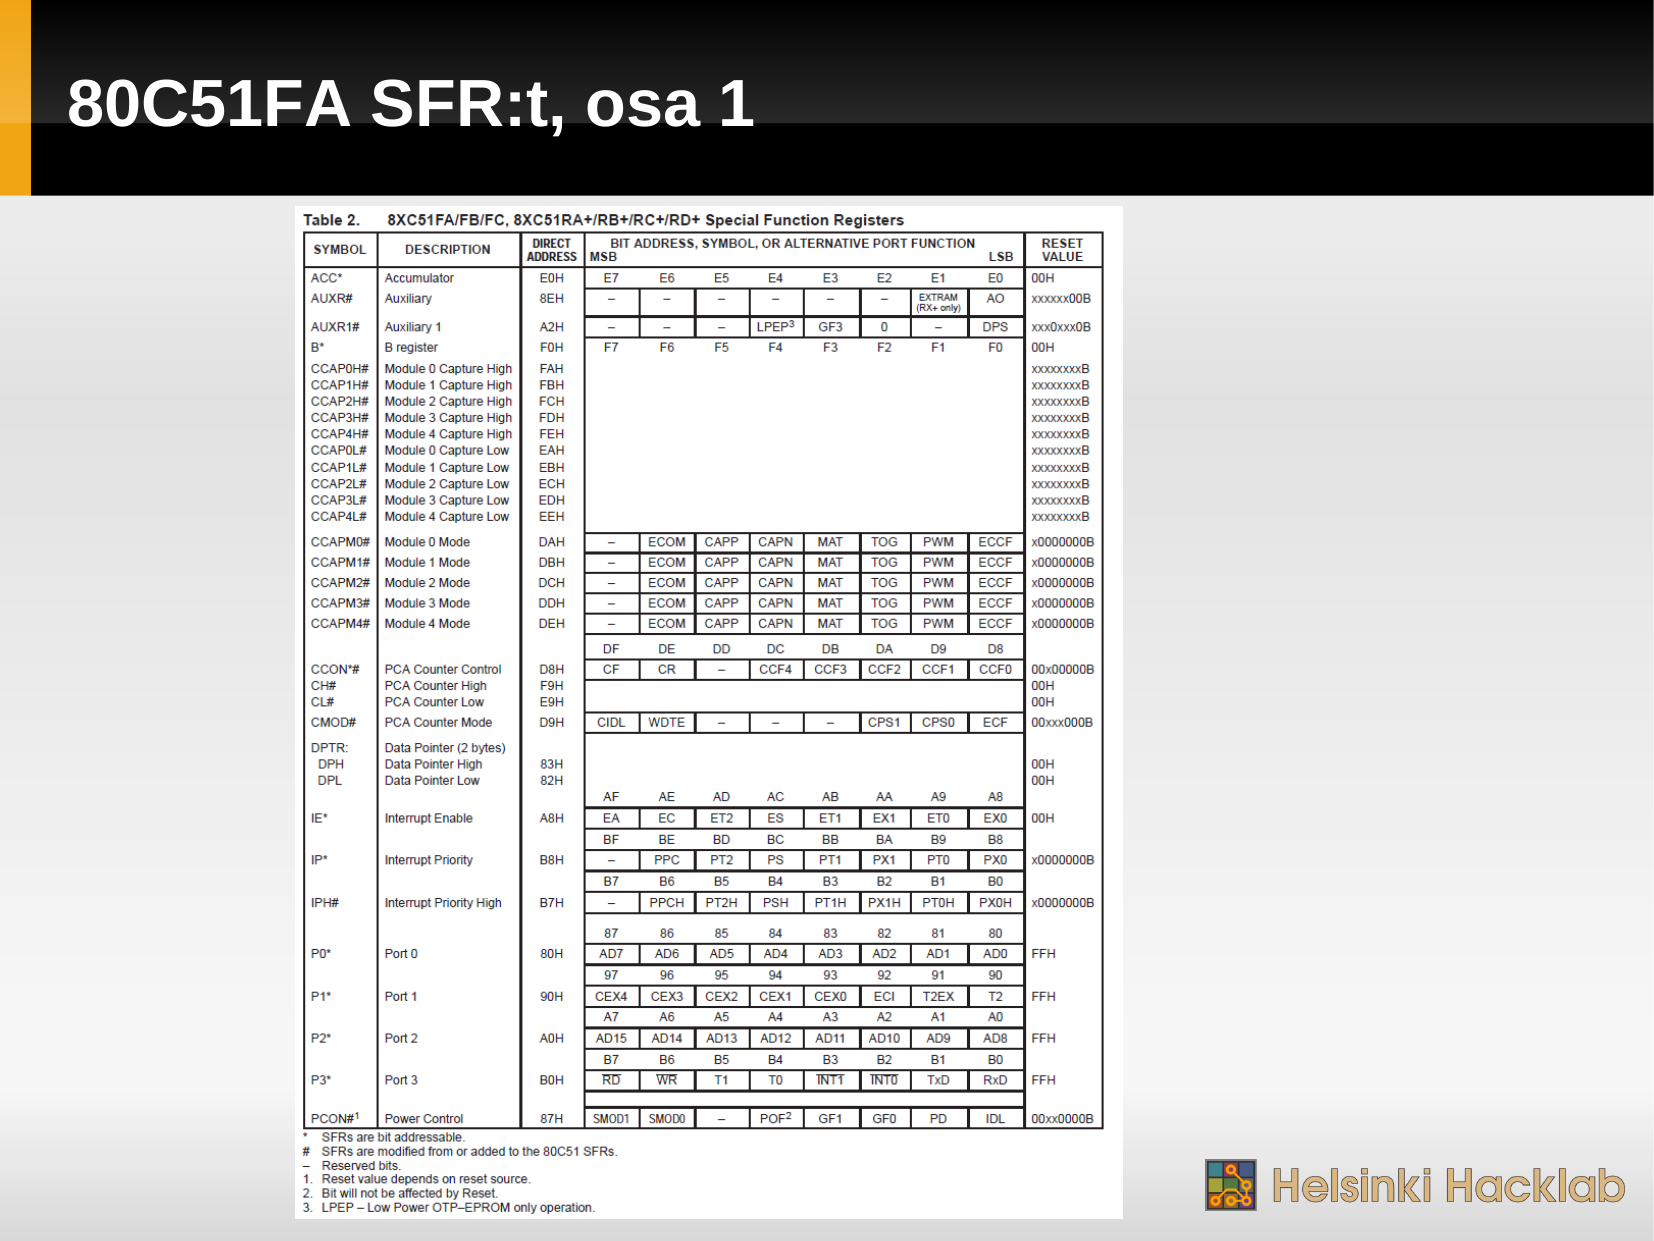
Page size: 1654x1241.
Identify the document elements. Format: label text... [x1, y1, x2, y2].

title 80C51FA SFR:t, osa 1 [67, 0, 1556, 208]
picture [0, 0, 1654, 1241]
